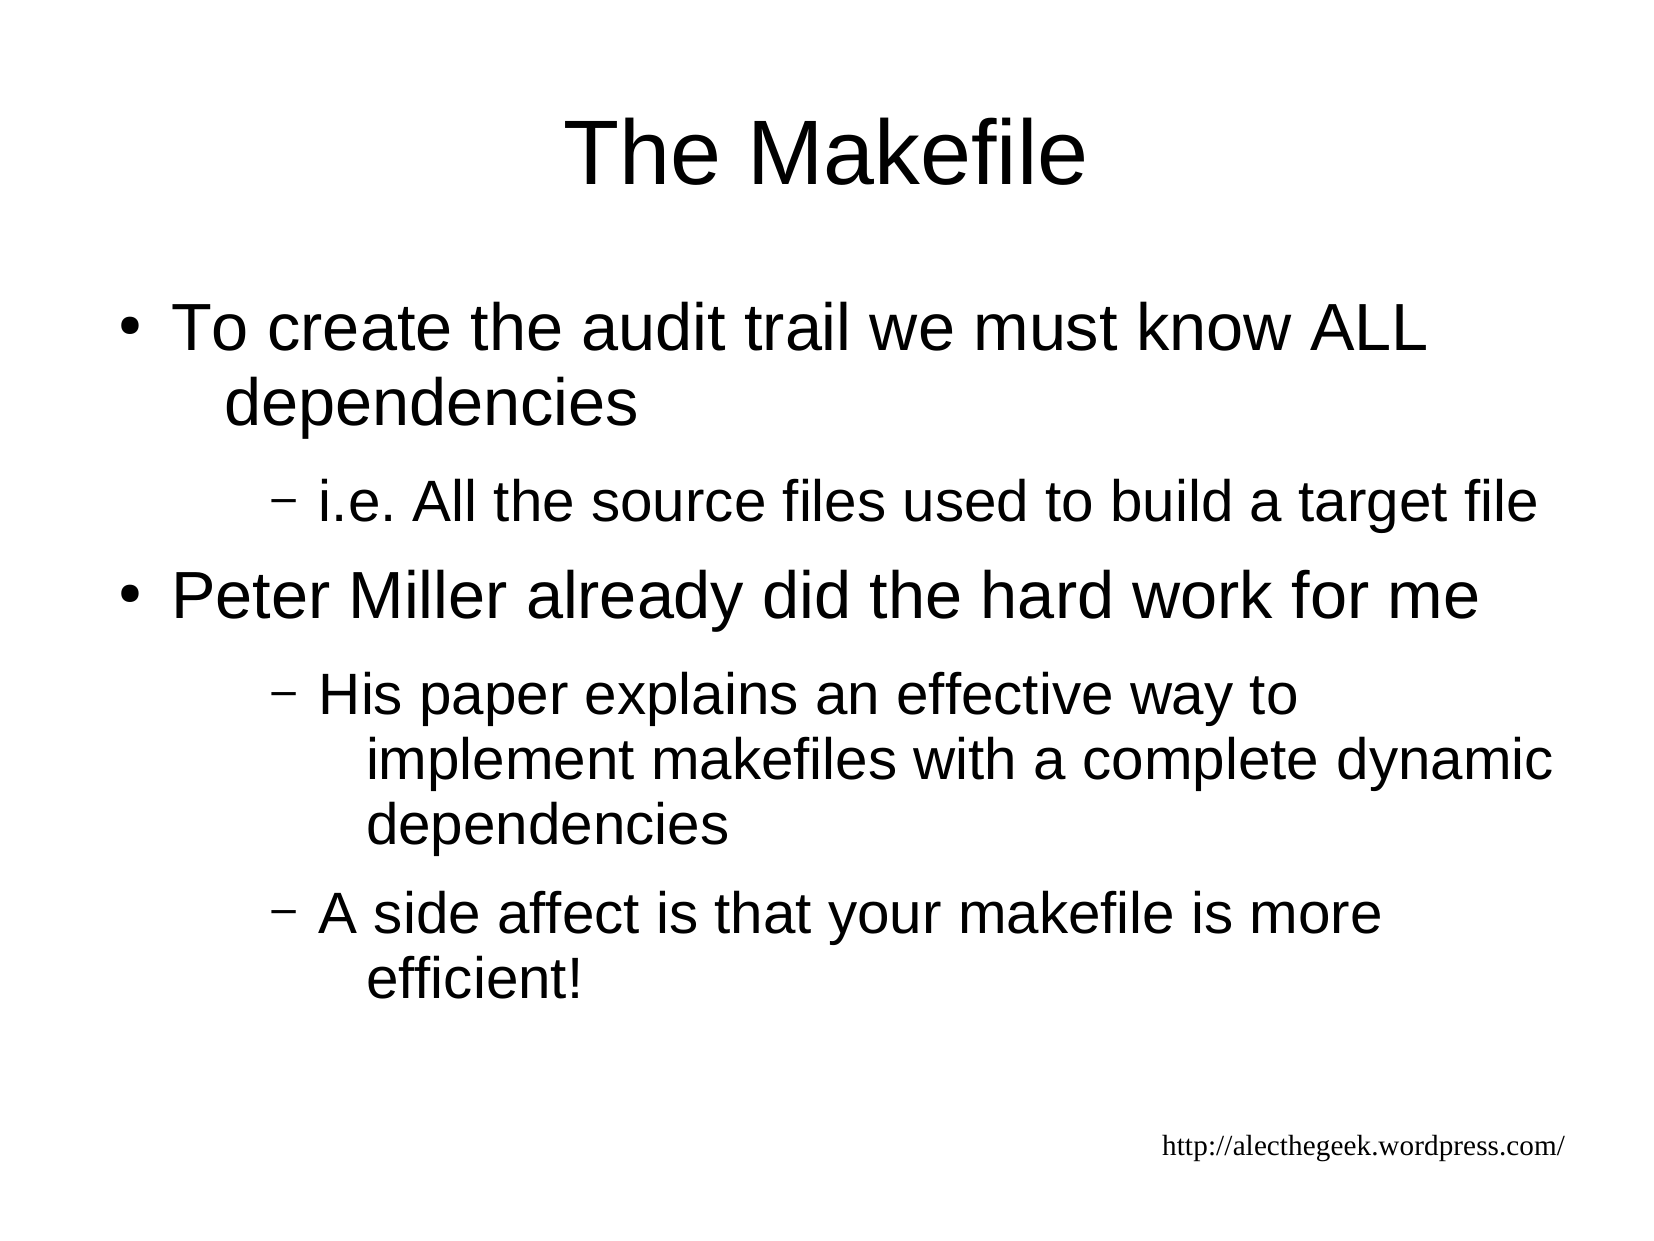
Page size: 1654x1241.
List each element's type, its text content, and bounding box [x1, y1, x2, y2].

title The Makefile [82, 49, 1571, 257]
list To create the audit trail we must know ALL dependencies i.e. All the source files used to build a target file Peter Miller already did the hard work for me His paper explains an effective way to implement makefiles with a complete dynamic dependencies A side affect is that your makefile is more efficient! [82, 290, 1571, 1109]
